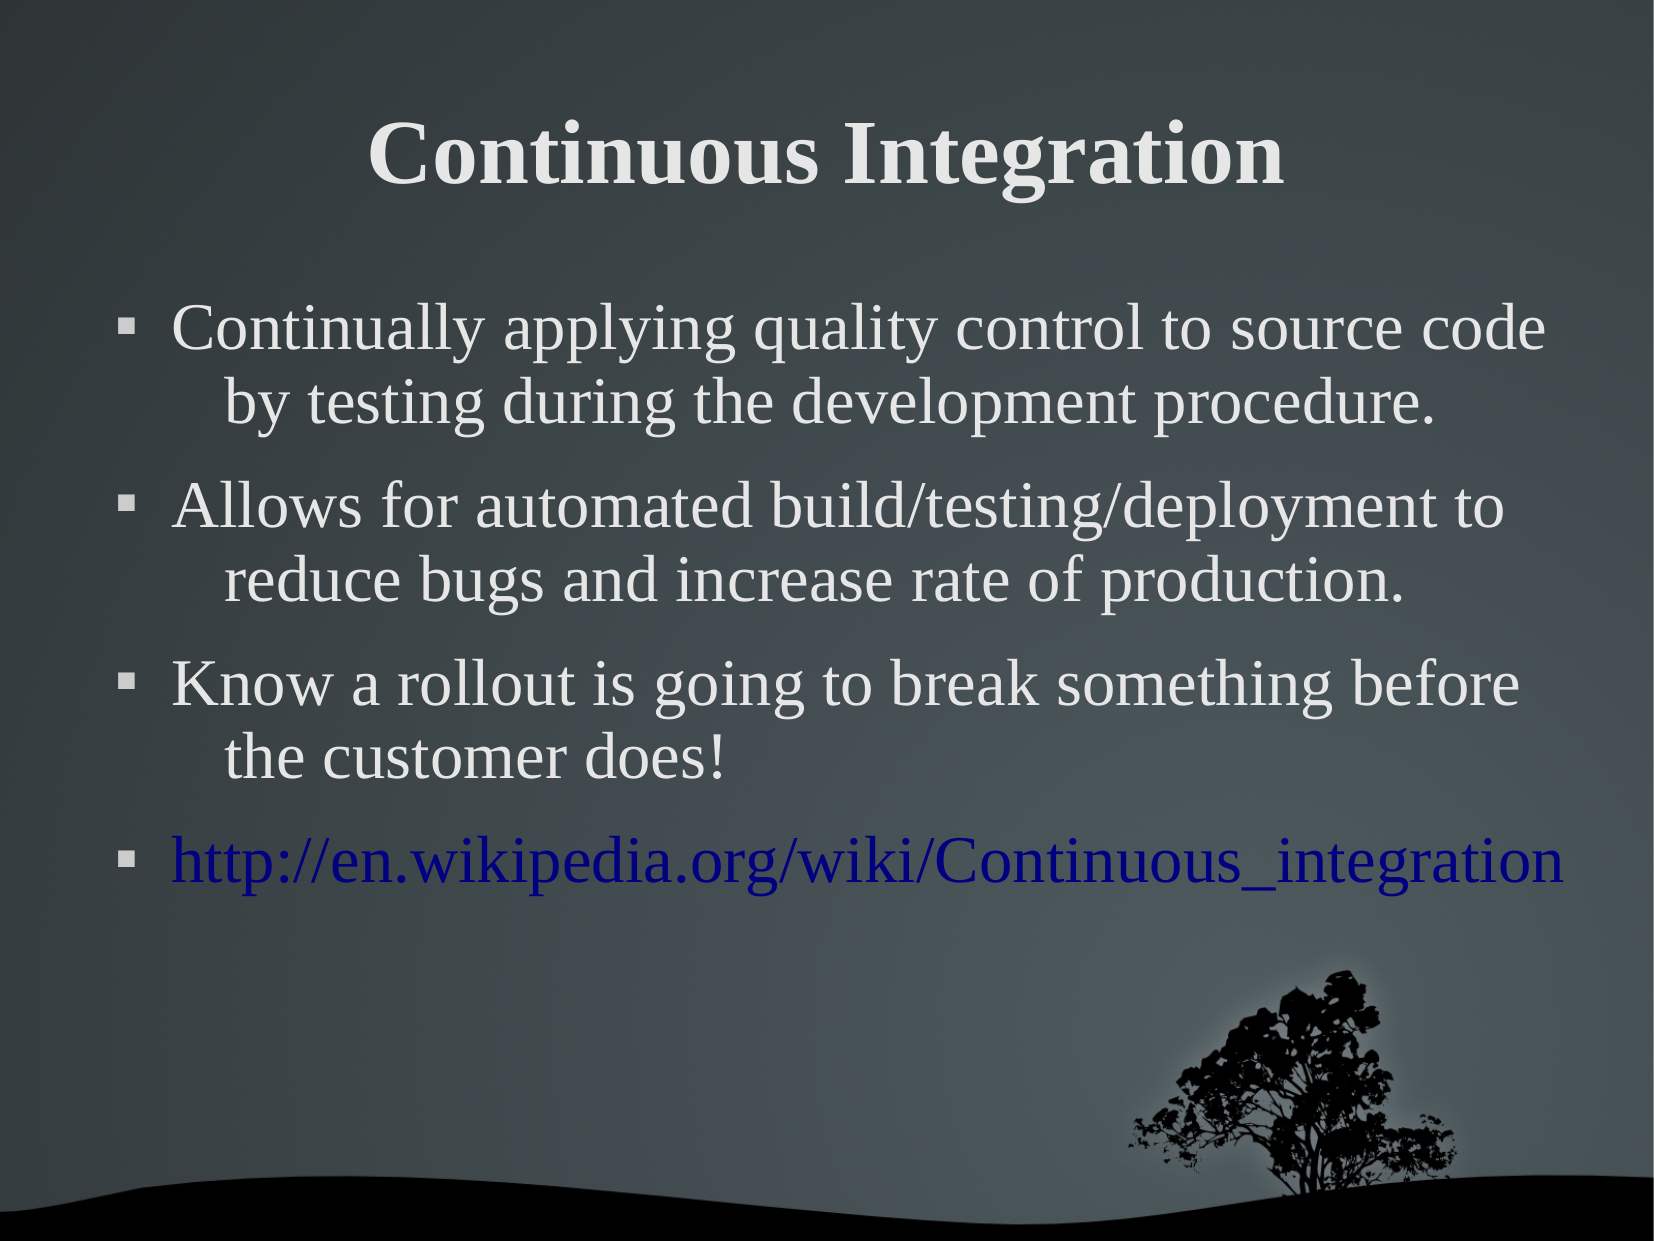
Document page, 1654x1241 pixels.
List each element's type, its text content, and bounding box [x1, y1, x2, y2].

title Continuous Integration [82, 49, 1571, 257]
list Continually applying quality control to source code by testing during the development procedure. Allows for automated build/testing/deployment to reduce bugs and increase rate of production. Know a rollout is going to break something before the customer does! http://en.wikipedia.org/wiki/Continuous_integration [82, 290, 1571, 1109]
picture [0, 0, 1654, 1241]
